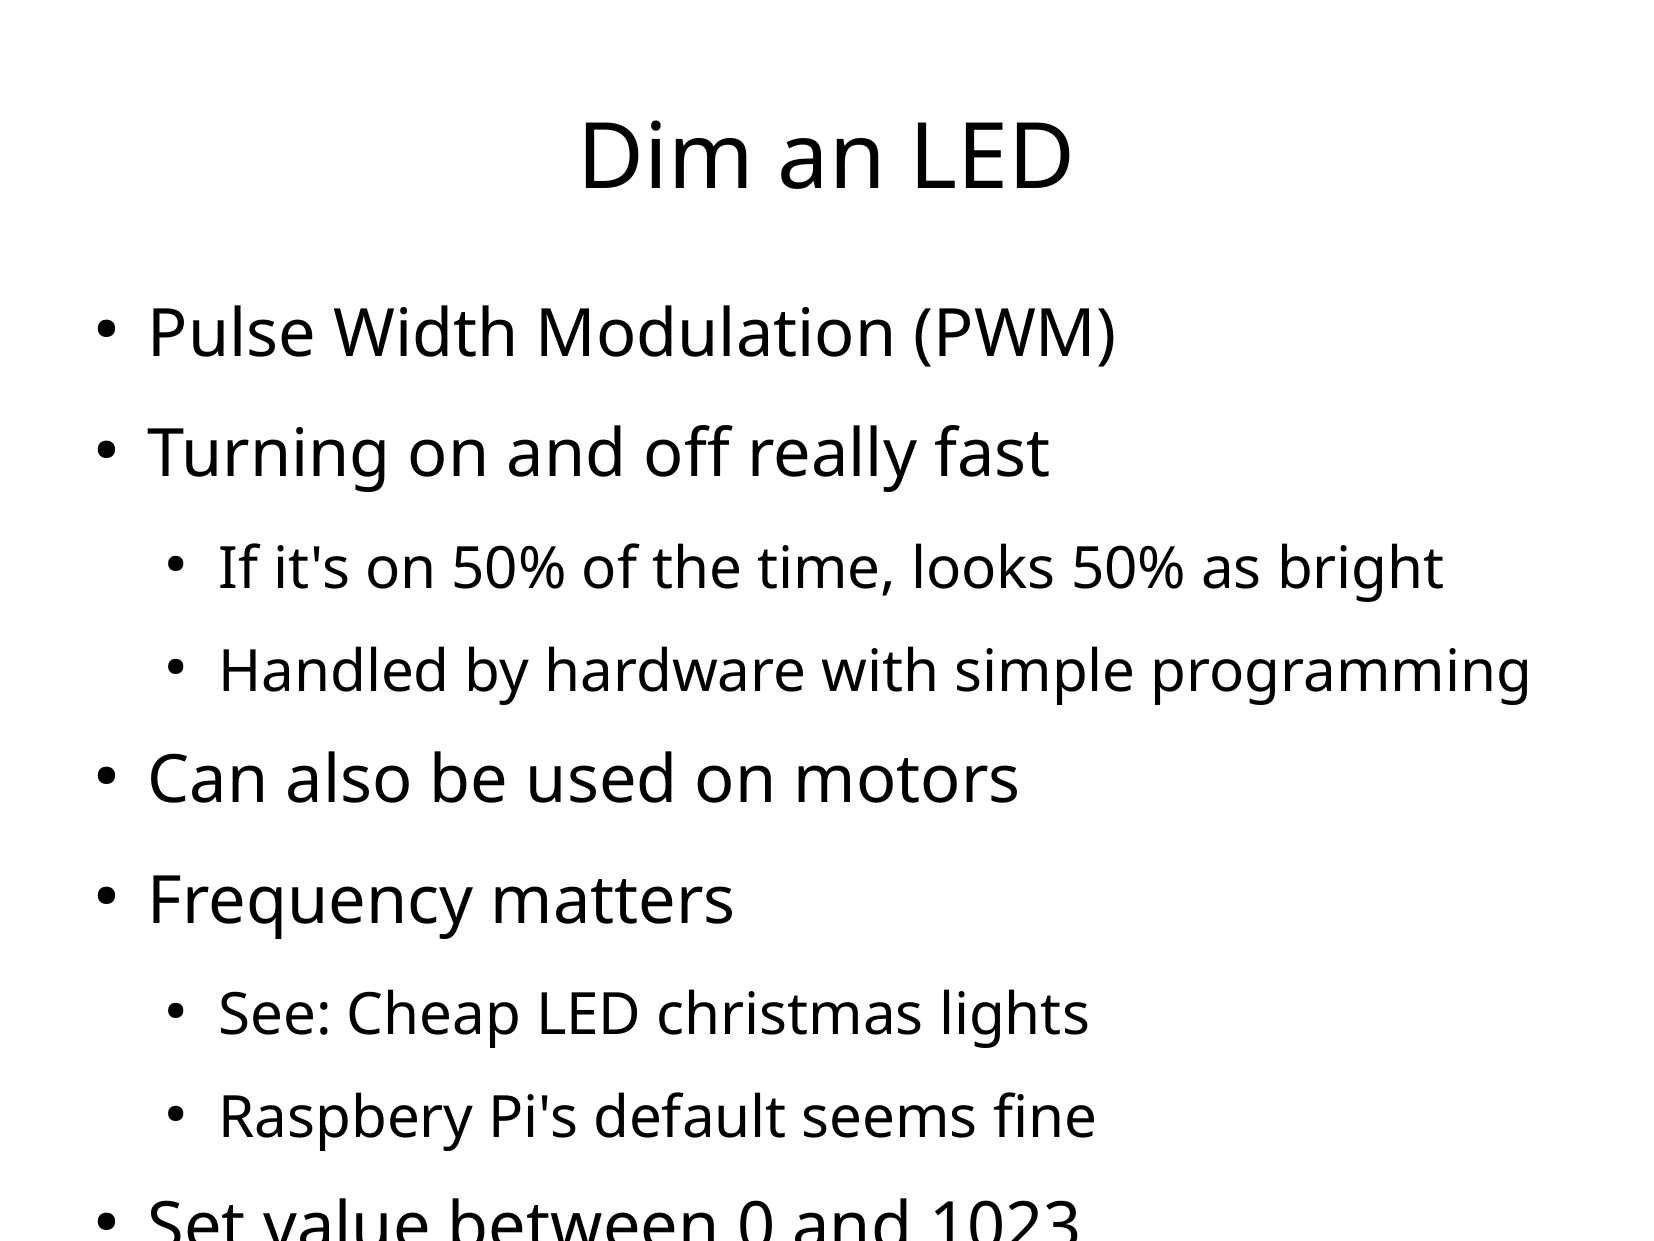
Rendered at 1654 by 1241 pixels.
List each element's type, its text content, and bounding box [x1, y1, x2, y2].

list Pulse Width Modulation (PWM) Turning on and off really fast If it's on 50% of the time, looks 50% as bright Handled by hardware with simple programming Can also be used on motors Frequency matters See: Cheap LED christmas lights Raspbery Pi's default seems fine Set value between 0 and 1023 [76, 285, 1565, 1226]
title Dim an LED [82, 49, 1571, 257]
